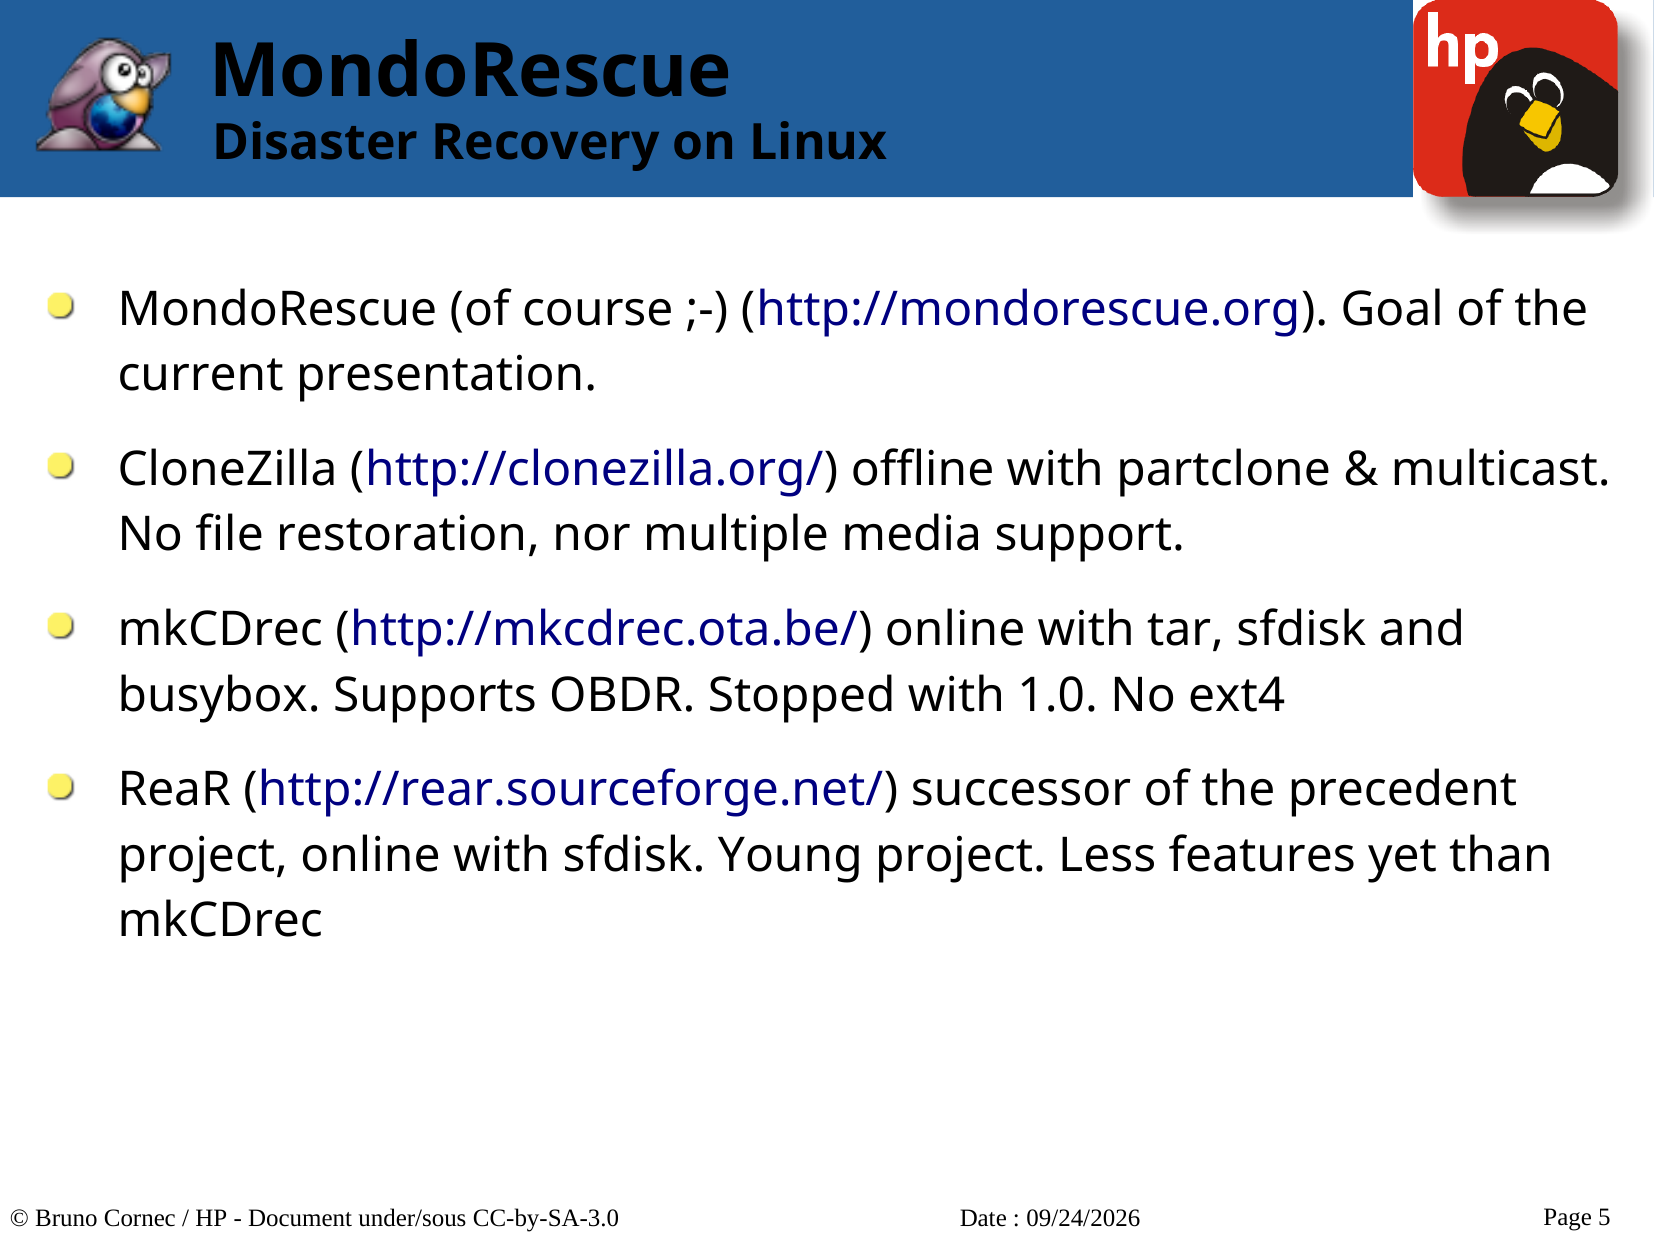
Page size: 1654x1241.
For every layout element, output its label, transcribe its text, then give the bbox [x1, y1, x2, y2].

picture [1413, 0, 1654, 235]
picture [0, 0, 211, 199]
title Disaster Recovery on Linux [212, 38, 1202, 247]
list MondoRescue (of course ;-) (http://mondorescue.org). Goal of the current presentation. CloneZilla (http://clonezilla.org/) offline with partclone & multicast. No file restoration, nor multiple media support. mkCDrec (http://mkcdrec.ota.be/) online with tar, sfdisk and busybox. Supports OBDR. Stopped with 1.0. No ext4 ReaR (http://rear.sourceforge.net/) successor of the precedent project, online with sfdisk. Young project. Less features yet than mkCDrec [34, 274, 1654, 1226]
